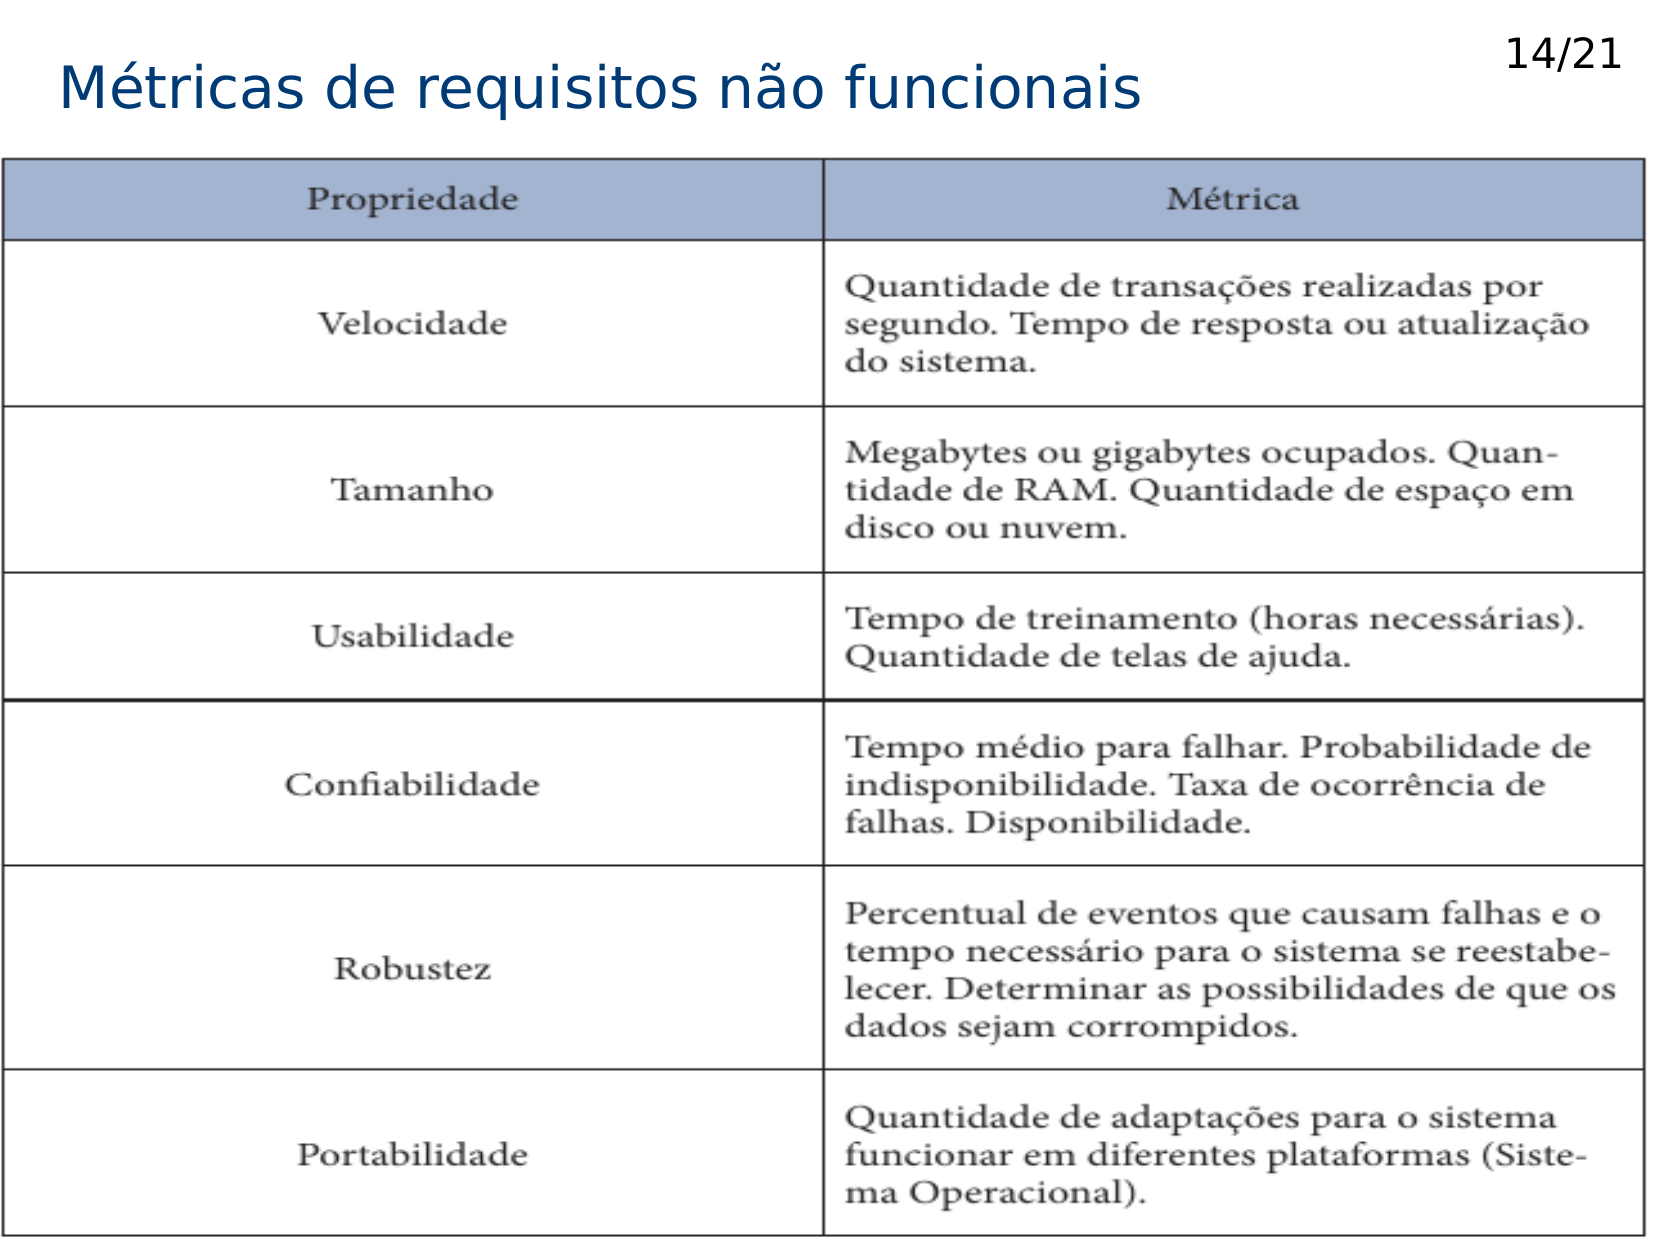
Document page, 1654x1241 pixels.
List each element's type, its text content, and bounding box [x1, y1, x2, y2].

title Métricas de requisitos não funcionais [59, 29, 1506, 148]
picture [0, 154, 1654, 1241]
